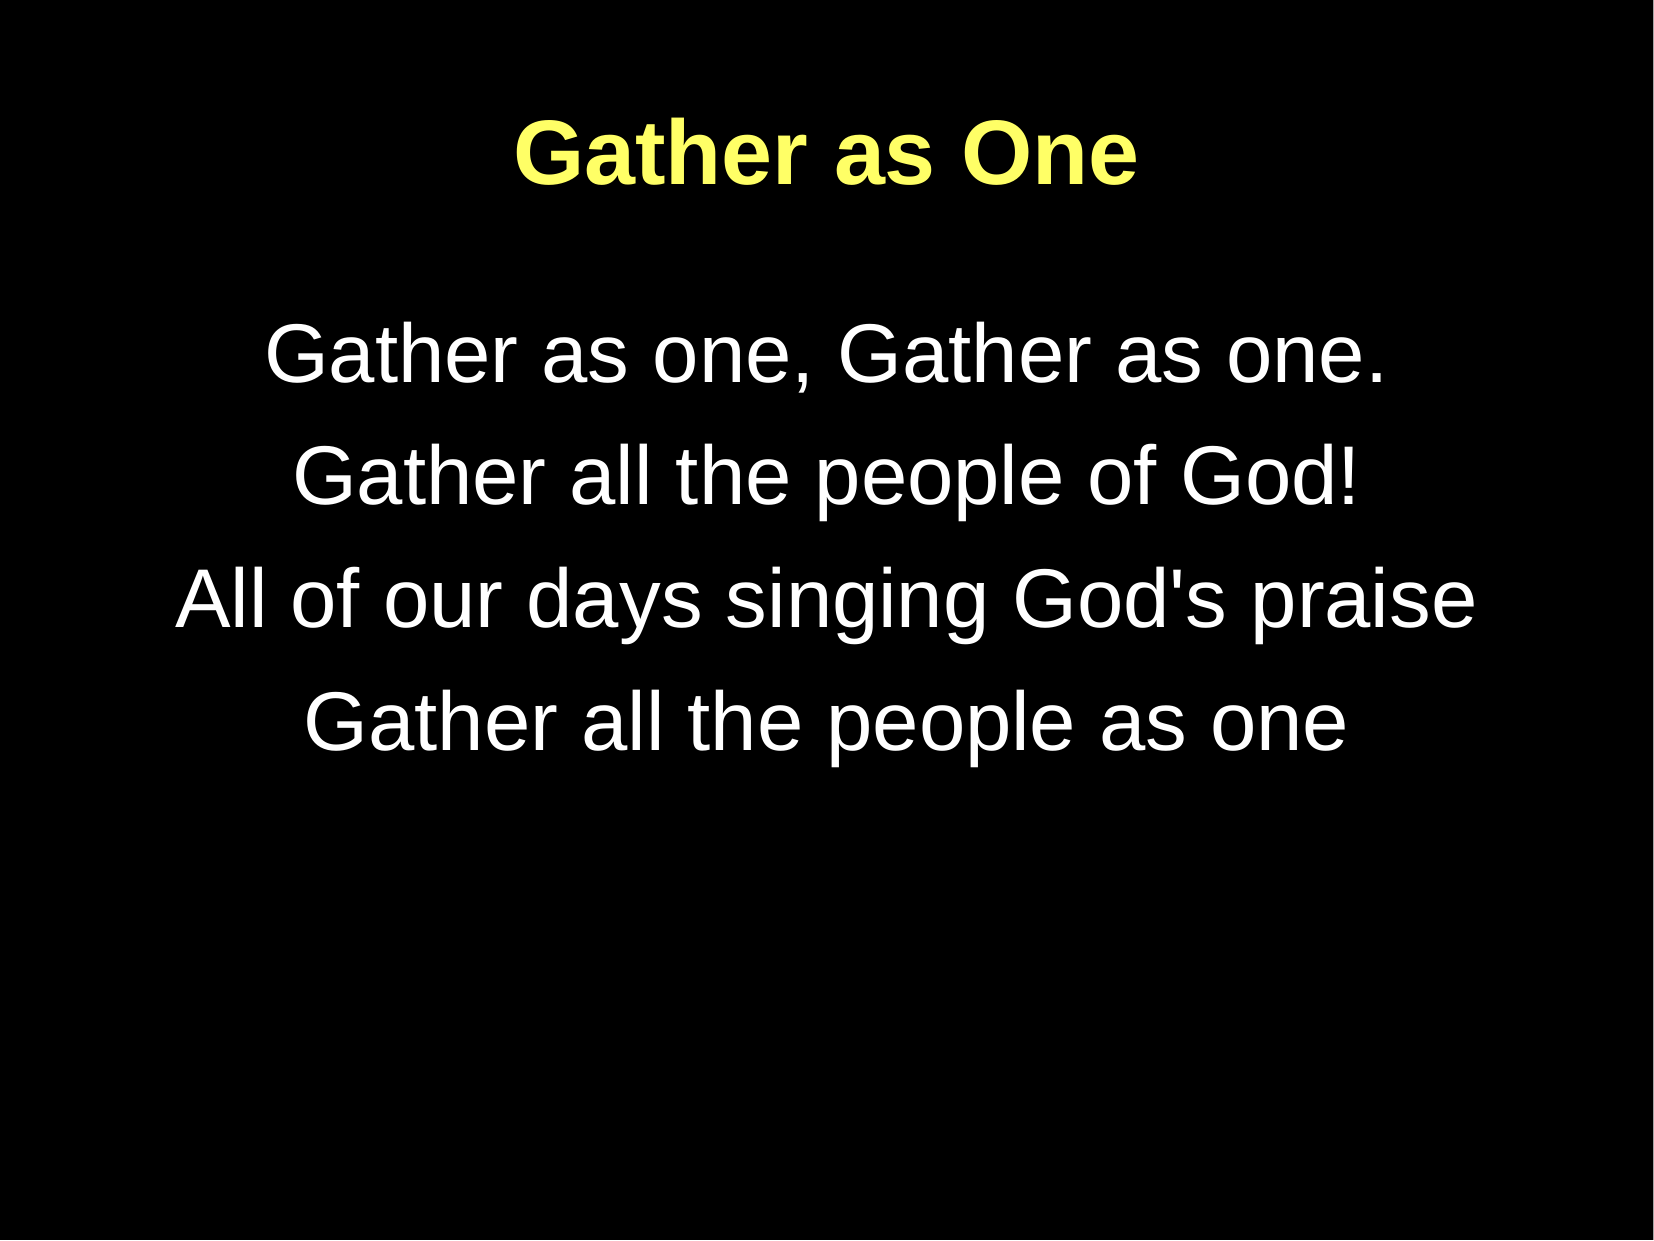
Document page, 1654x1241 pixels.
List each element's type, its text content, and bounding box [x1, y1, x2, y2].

list Gather as one, Gather as one. Gather all the people of God! All of our days singing God's praise Gather all the people as one [0, 307, 1654, 1027]
title Gather as One [82, 49, 1571, 257]
